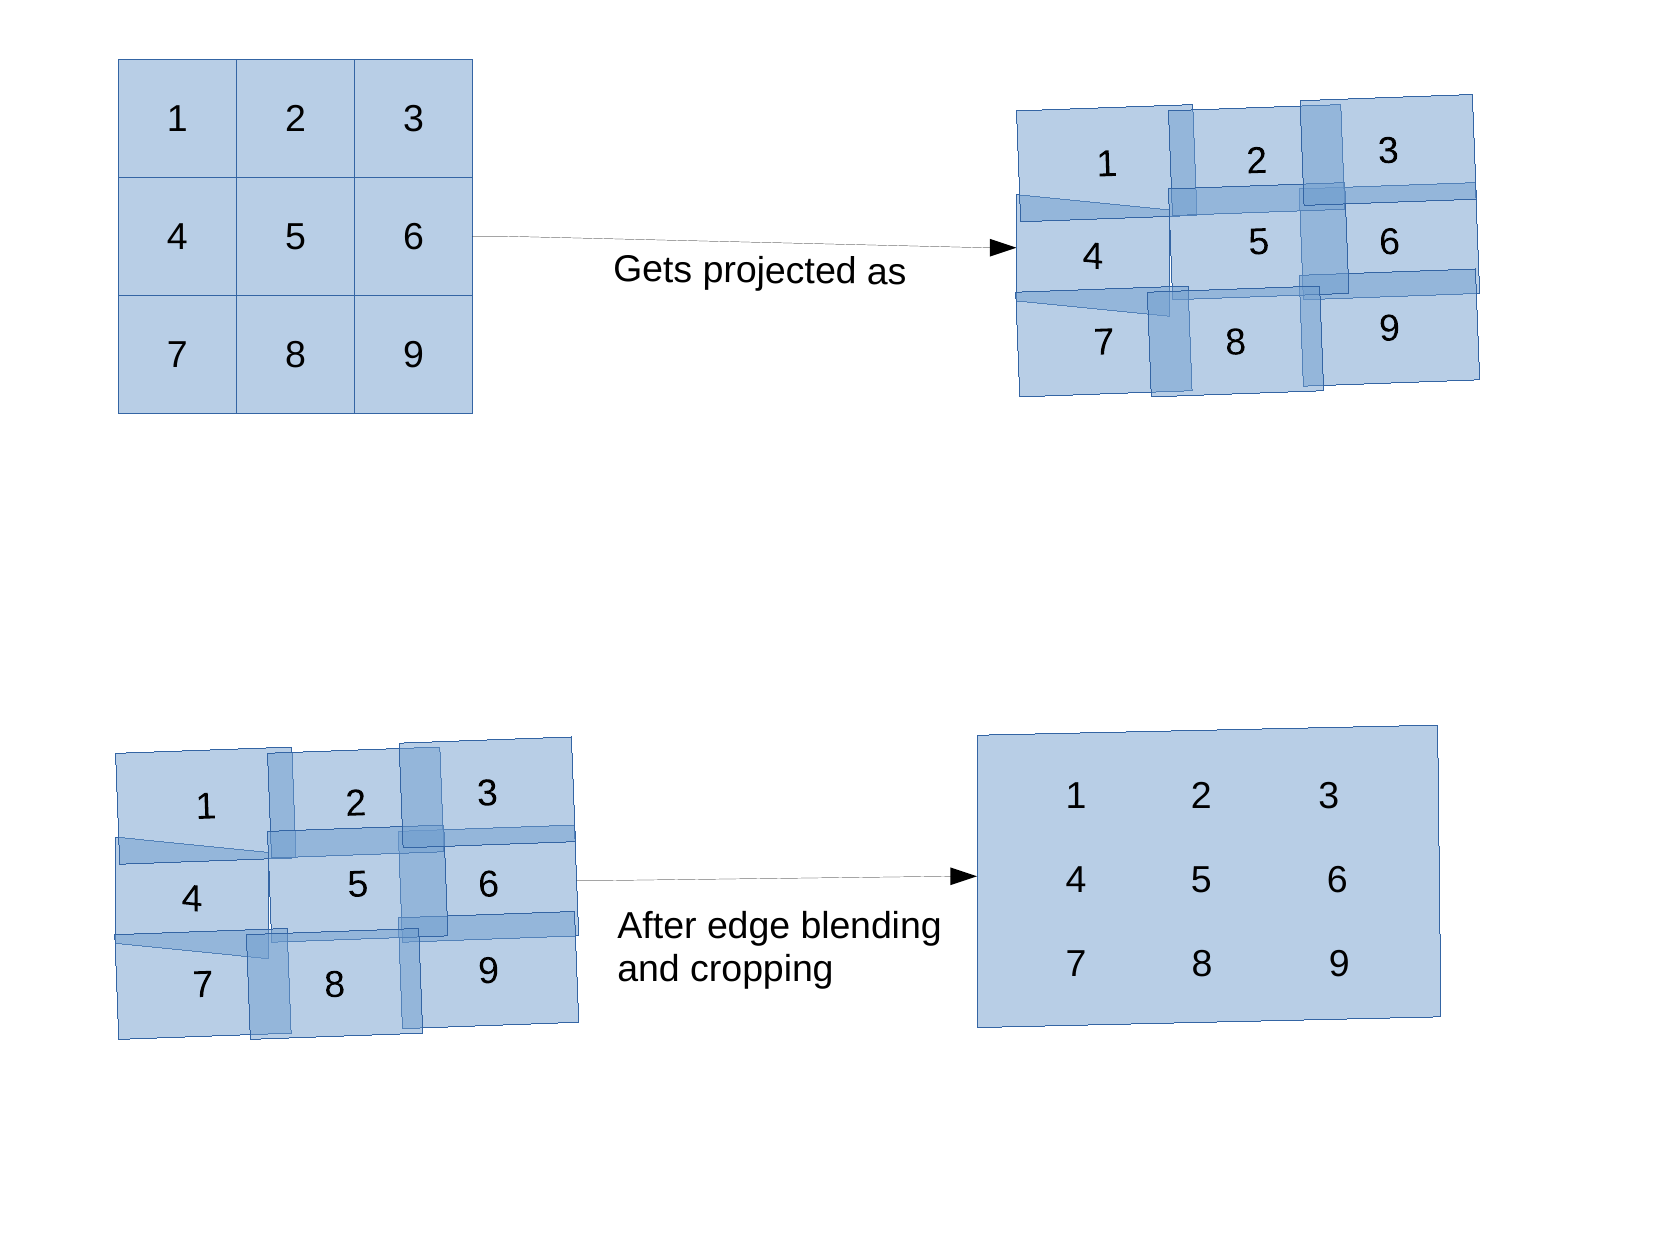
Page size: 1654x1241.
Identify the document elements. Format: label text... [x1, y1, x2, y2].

text_box 8 [1147, 286, 1324, 397]
text_box 1 2 3 4 5 6 7 8 9 [977, 725, 1441, 1028]
text_box 1 [115, 747, 292, 865]
text_box Gets projected as [598, 240, 927, 301]
text_box After edge blending and cropping [602, 897, 957, 997]
text_box 3 [399, 736, 576, 848]
text_box 7 [114, 928, 288, 1040]
text_box 3 [354, 59, 473, 177]
text_box 2 [1168, 106, 1303, 188]
text_box 3 [1300, 94, 1477, 206]
text_box 5 [236, 177, 354, 295]
text_box 1 [118, 59, 236, 177]
text_box 4 [118, 177, 236, 295]
text_box 9 [354, 295, 473, 414]
text_box 7 [118, 295, 236, 414]
text_box 4 [1016, 194, 1170, 292]
text_box 9 [420, 911, 579, 1028]
text_box 6 [354, 177, 473, 295]
text_box 4 [115, 837, 269, 934]
text_box 9 [1321, 268, 1480, 386]
text_box 5 [1168, 184, 1349, 295]
text_box 2 [236, 59, 354, 177]
text_box 1 [1016, 104, 1193, 222]
text_box 8 [236, 295, 354, 414]
text_box 6 [1346, 200, 1480, 294]
text_box 5 [267, 826, 448, 937]
text_box 6 [445, 842, 579, 936]
text_box 7 [1015, 286, 1189, 397]
text_box 8 [246, 928, 423, 1040]
text_box 2 [267, 748, 402, 831]
